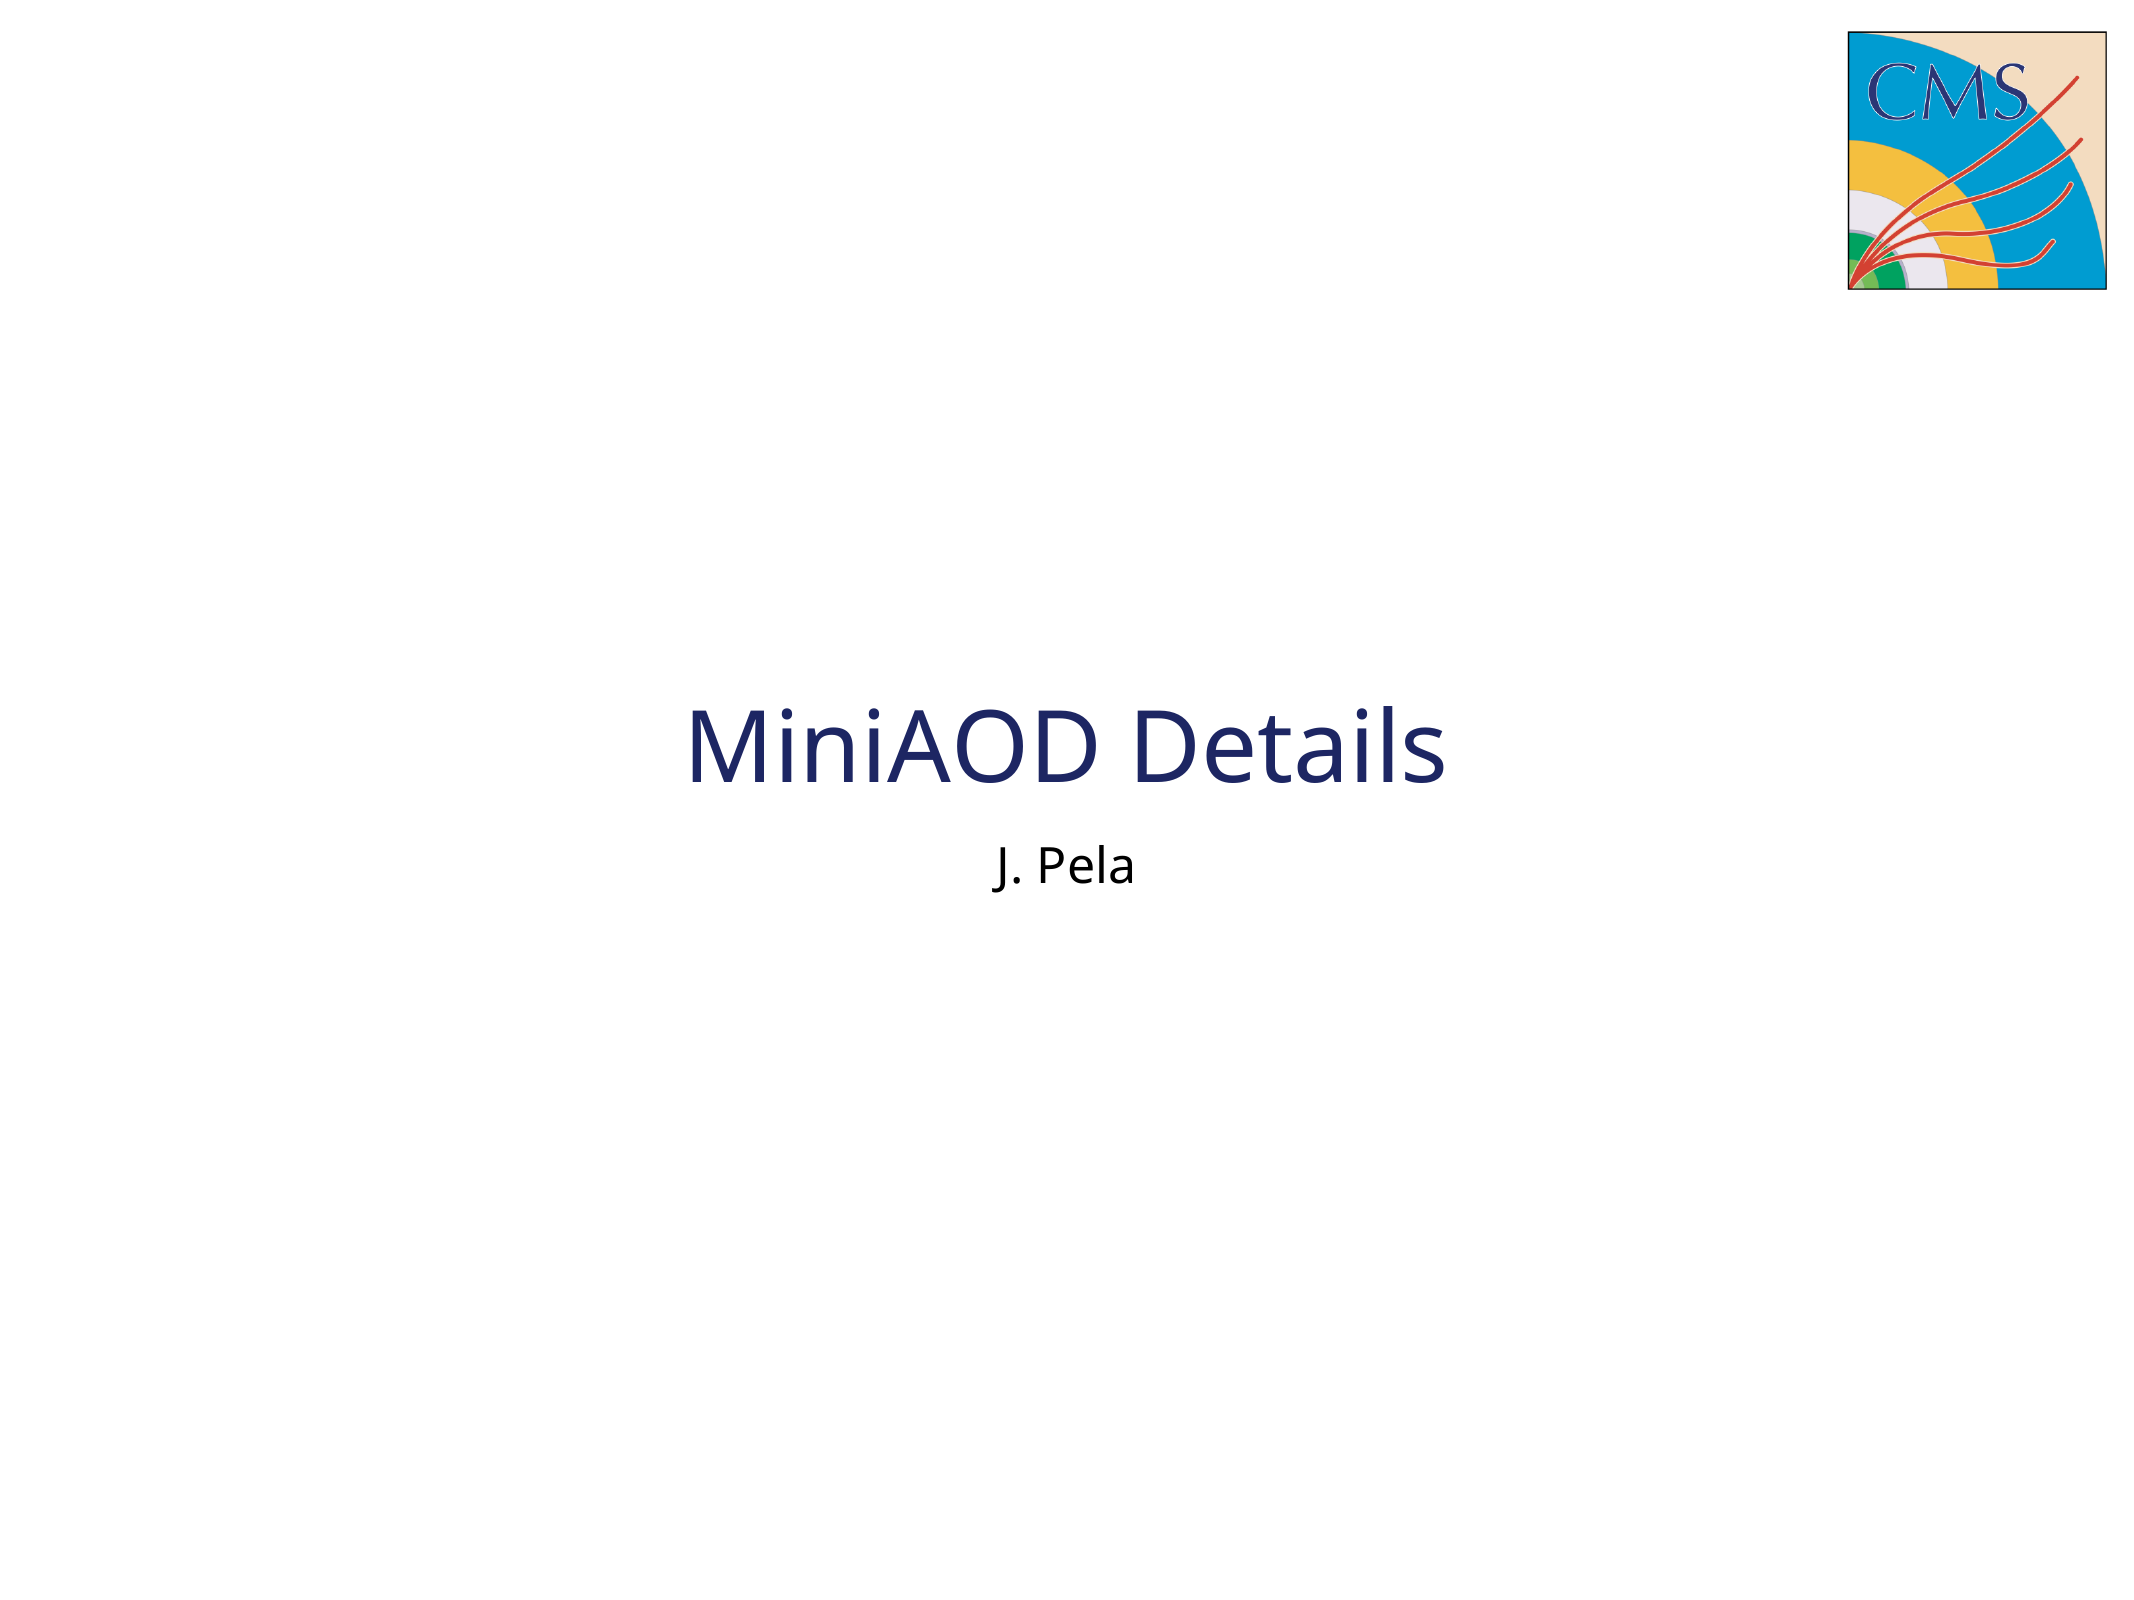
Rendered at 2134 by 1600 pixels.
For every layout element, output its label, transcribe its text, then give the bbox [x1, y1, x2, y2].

title MiniAOD Details [208, 268, 1925, 811]
list J. Pela [208, 824, 1925, 1419]
picture [1847, 31, 2107, 290]
